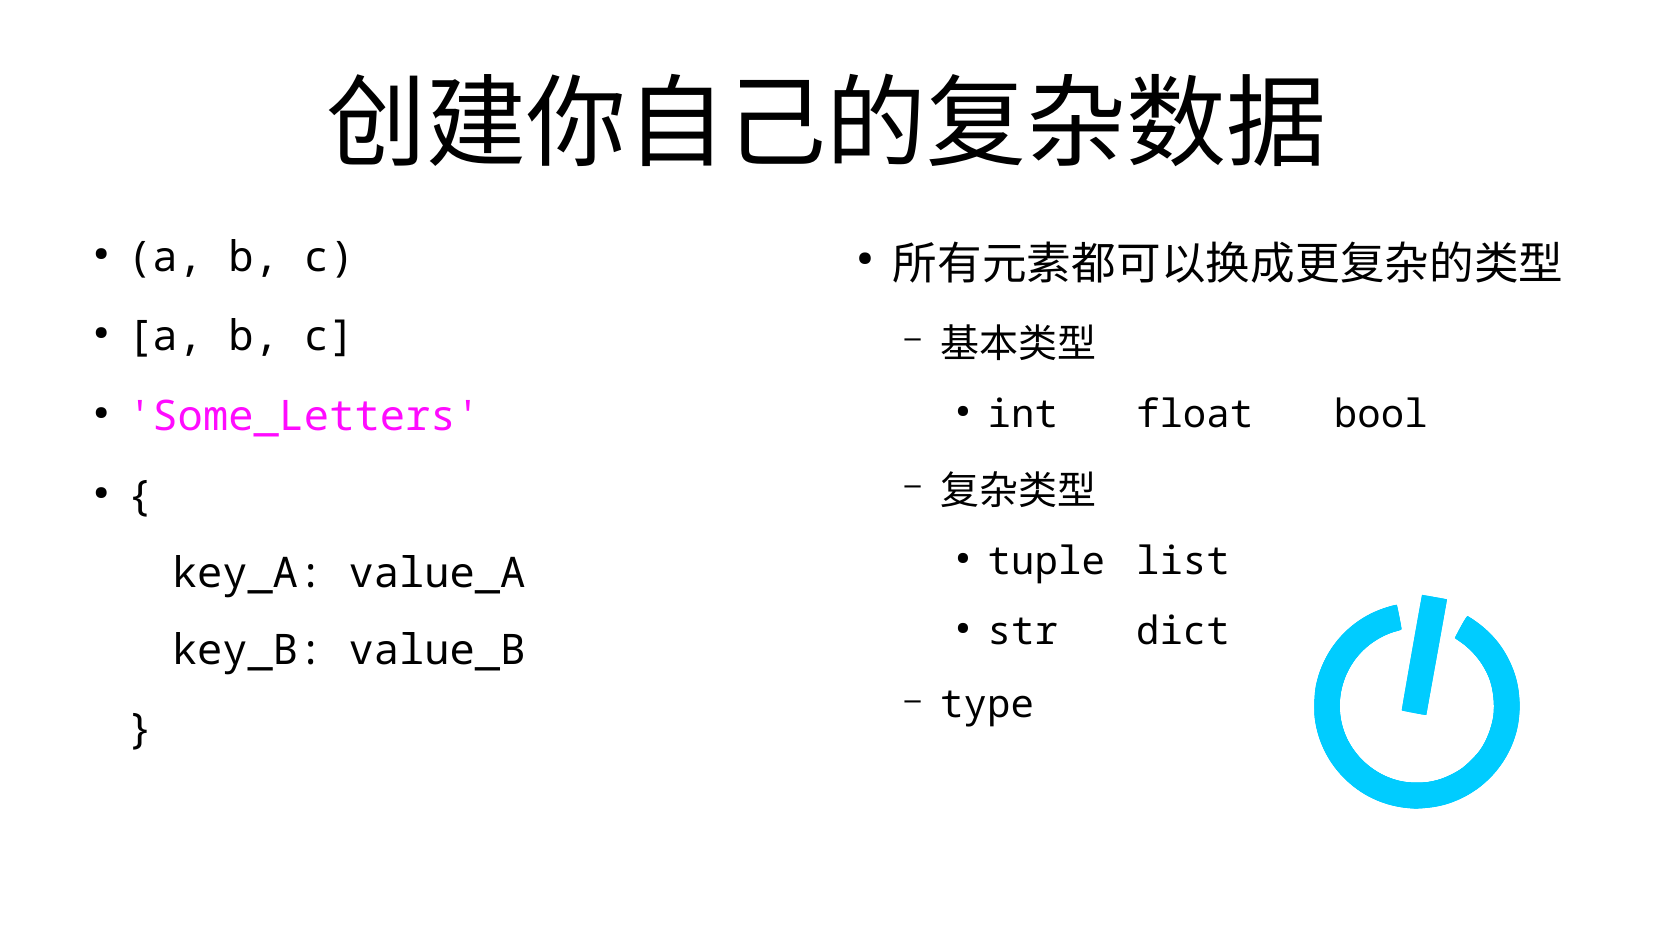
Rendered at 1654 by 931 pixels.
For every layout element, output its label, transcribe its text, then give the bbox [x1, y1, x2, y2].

list (a, b, c) [a, b, c] 'Some_Letters' { key_A: value_A key_B: value_B } [82, 217, 809, 758]
list 所有元素都可以换成更复杂的类型 基本类型 int float bool 复杂类型 tuple list str dict type [845, 217, 1572, 758]
title 创建你自己的复杂数据 [82, 37, 1571, 193]
